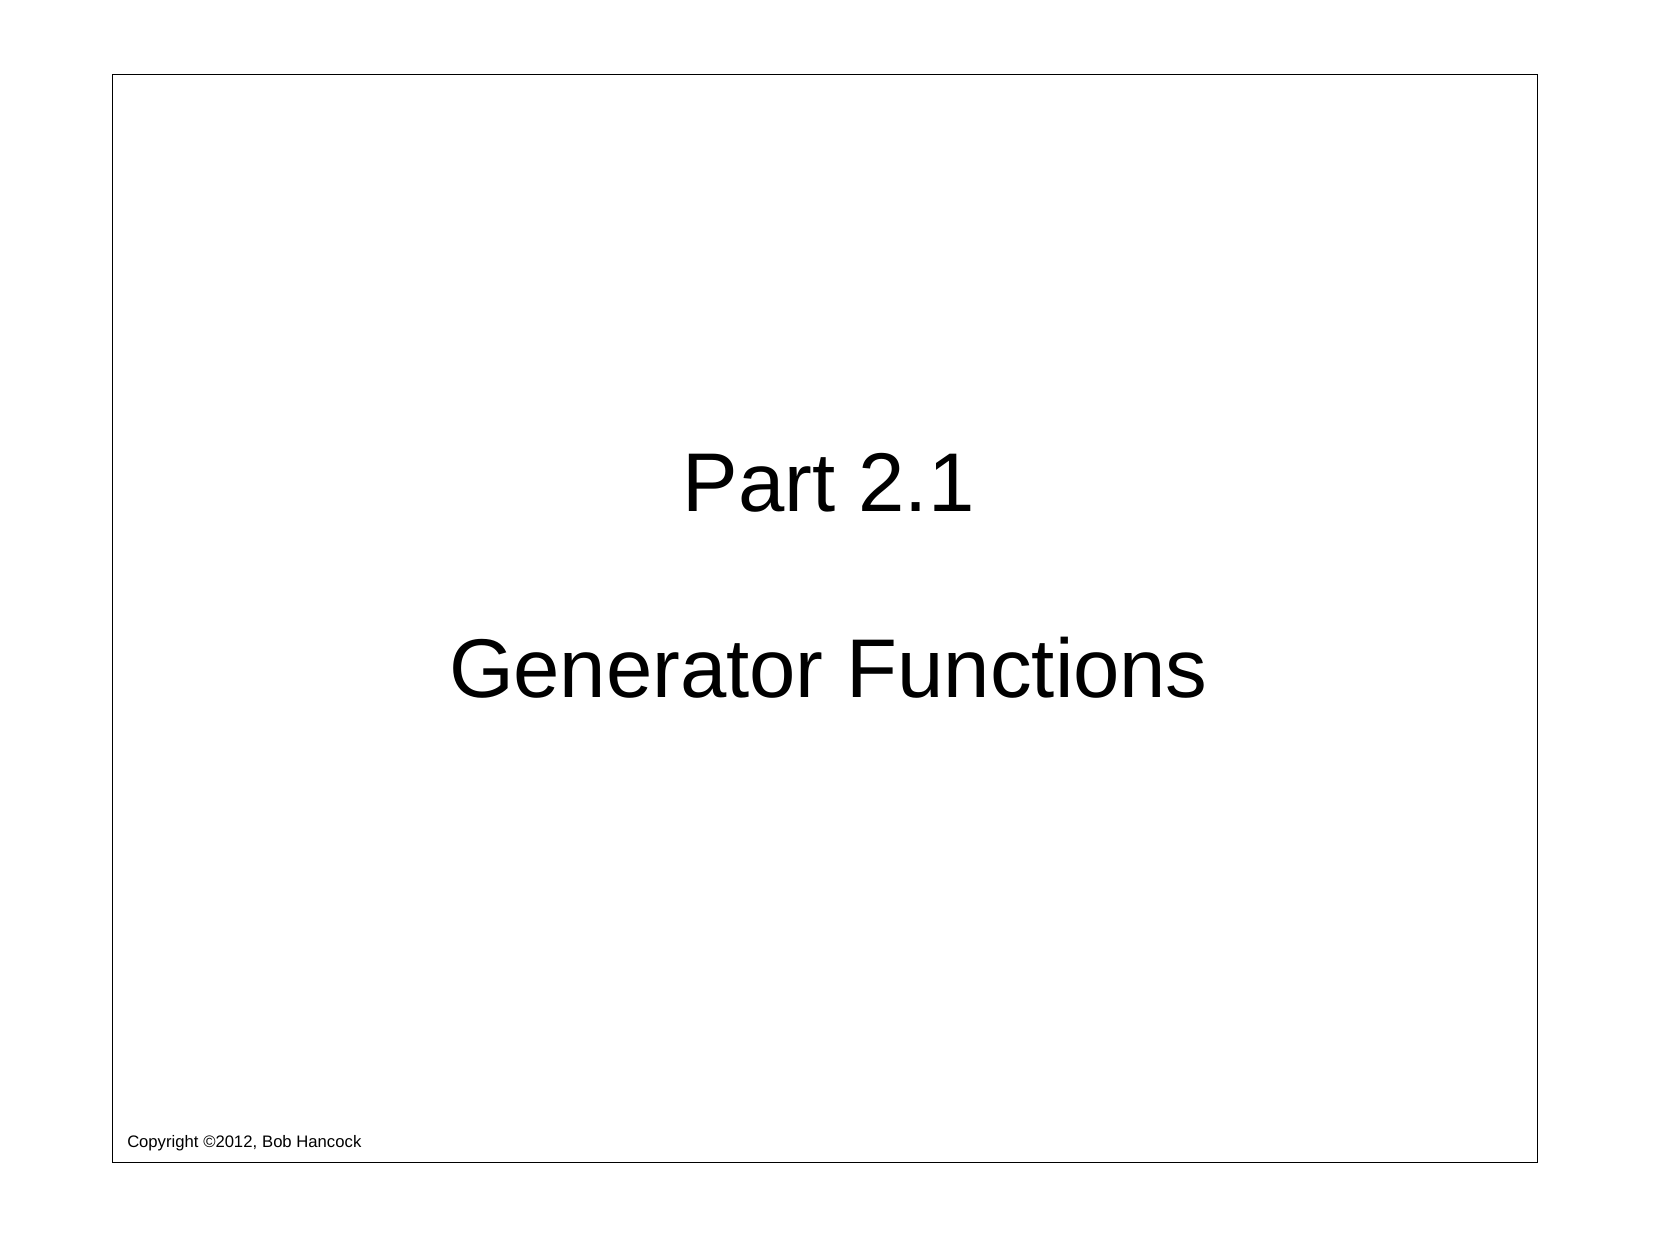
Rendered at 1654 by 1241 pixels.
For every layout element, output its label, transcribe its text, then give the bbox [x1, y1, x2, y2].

text_box Copyright ©2012, Bob Hancock [112, 1125, 377, 1159]
subtitle Part 2.1 Generator Functions [251, 164, 1407, 1099]
